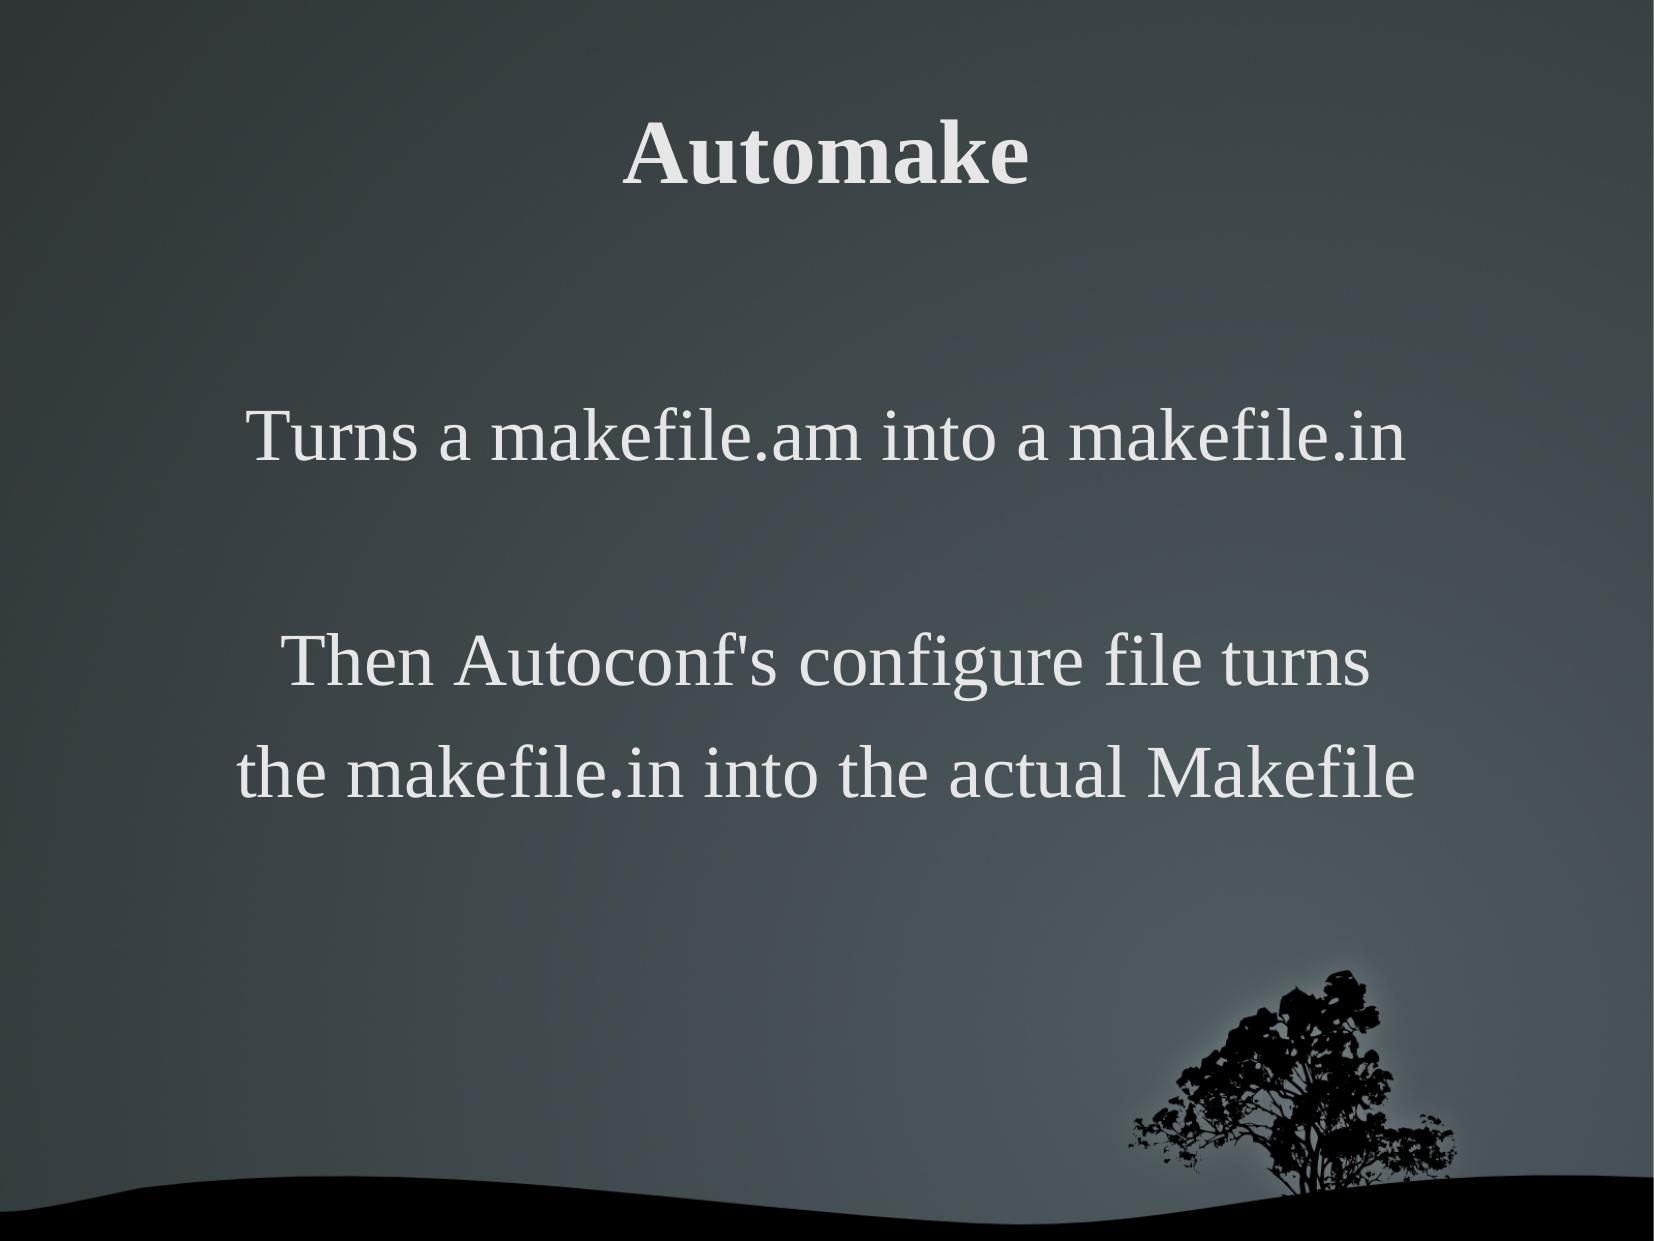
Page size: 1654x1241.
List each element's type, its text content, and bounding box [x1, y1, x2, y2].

list Turns a makefile.am into a makefile.in Then Autoconf's configure file turns the makefile.in into the actual Makefile [82, 290, 1571, 1109]
title Automake [82, 49, 1571, 257]
picture [0, 0, 1654, 1241]
